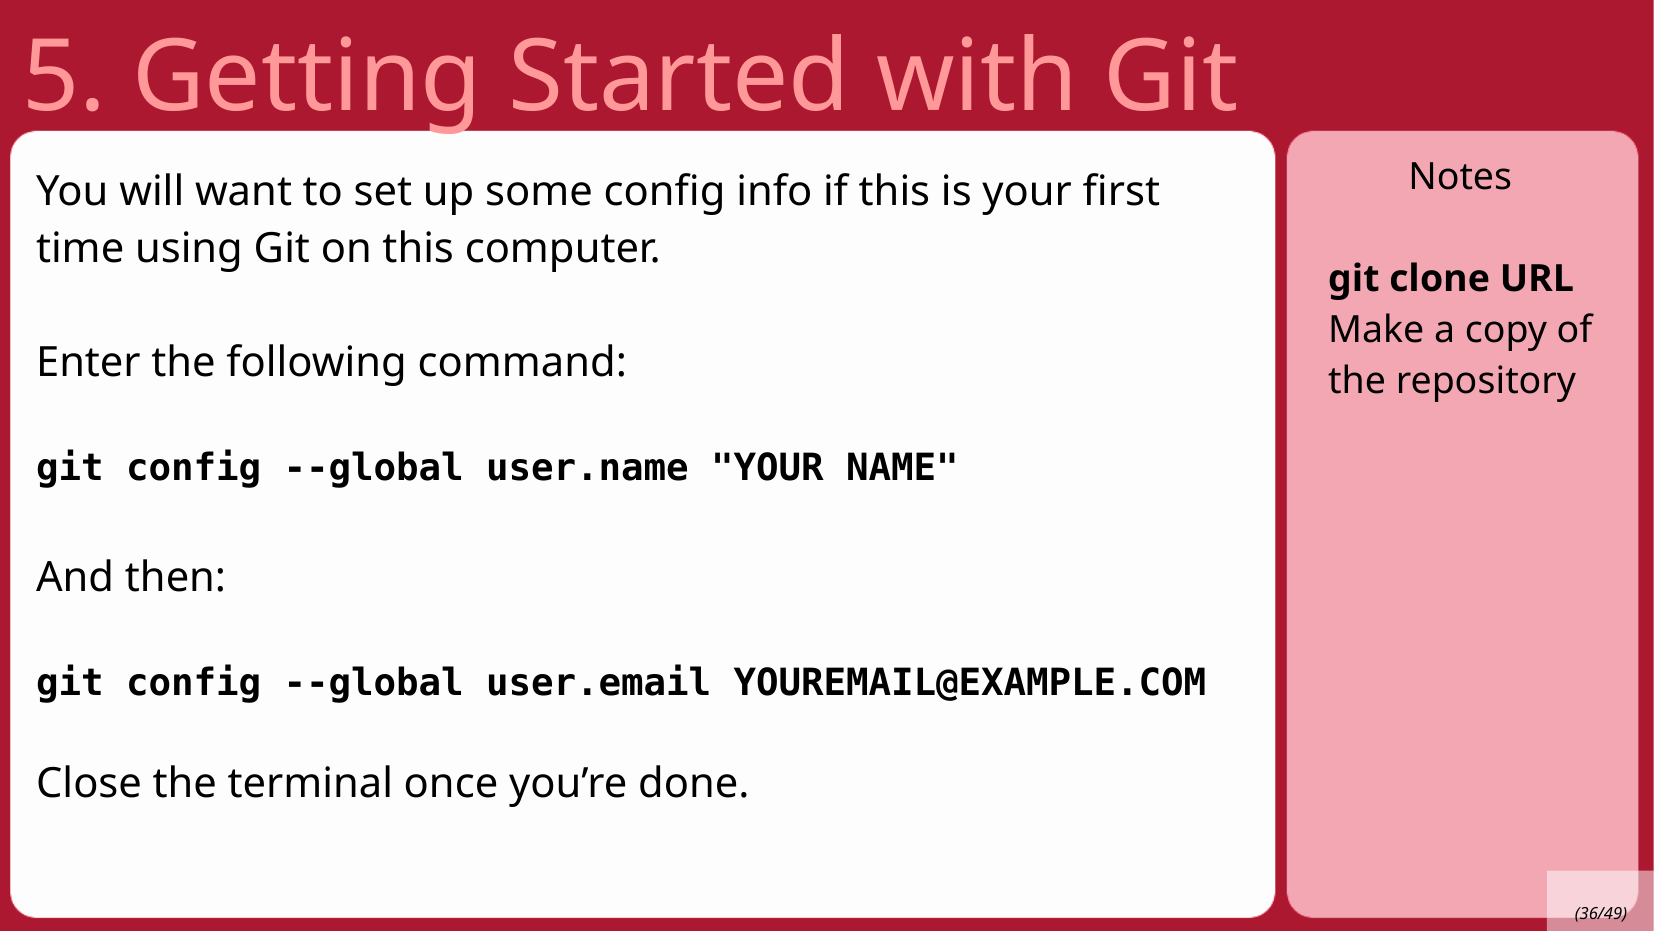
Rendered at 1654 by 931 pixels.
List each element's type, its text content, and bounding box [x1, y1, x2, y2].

text_box You will want to set up some config info if this is your first time using Git on this computer. Enter the following command: git config --global user.name "YOUR NAME" And then: git config --global user.email YOUREMAIL@EXAMPLE.COM Close the terminal once you’re done. [35, 161, 1248, 720]
text_box (<number>/49) [1546, 877, 1654, 931]
title 5. Getting Started with Git [22, 7, 1511, 136]
picture [0, 0, 1654, 931]
text_box Notes git clone URL Make a copy of the repository [1290, 141, 1631, 419]
